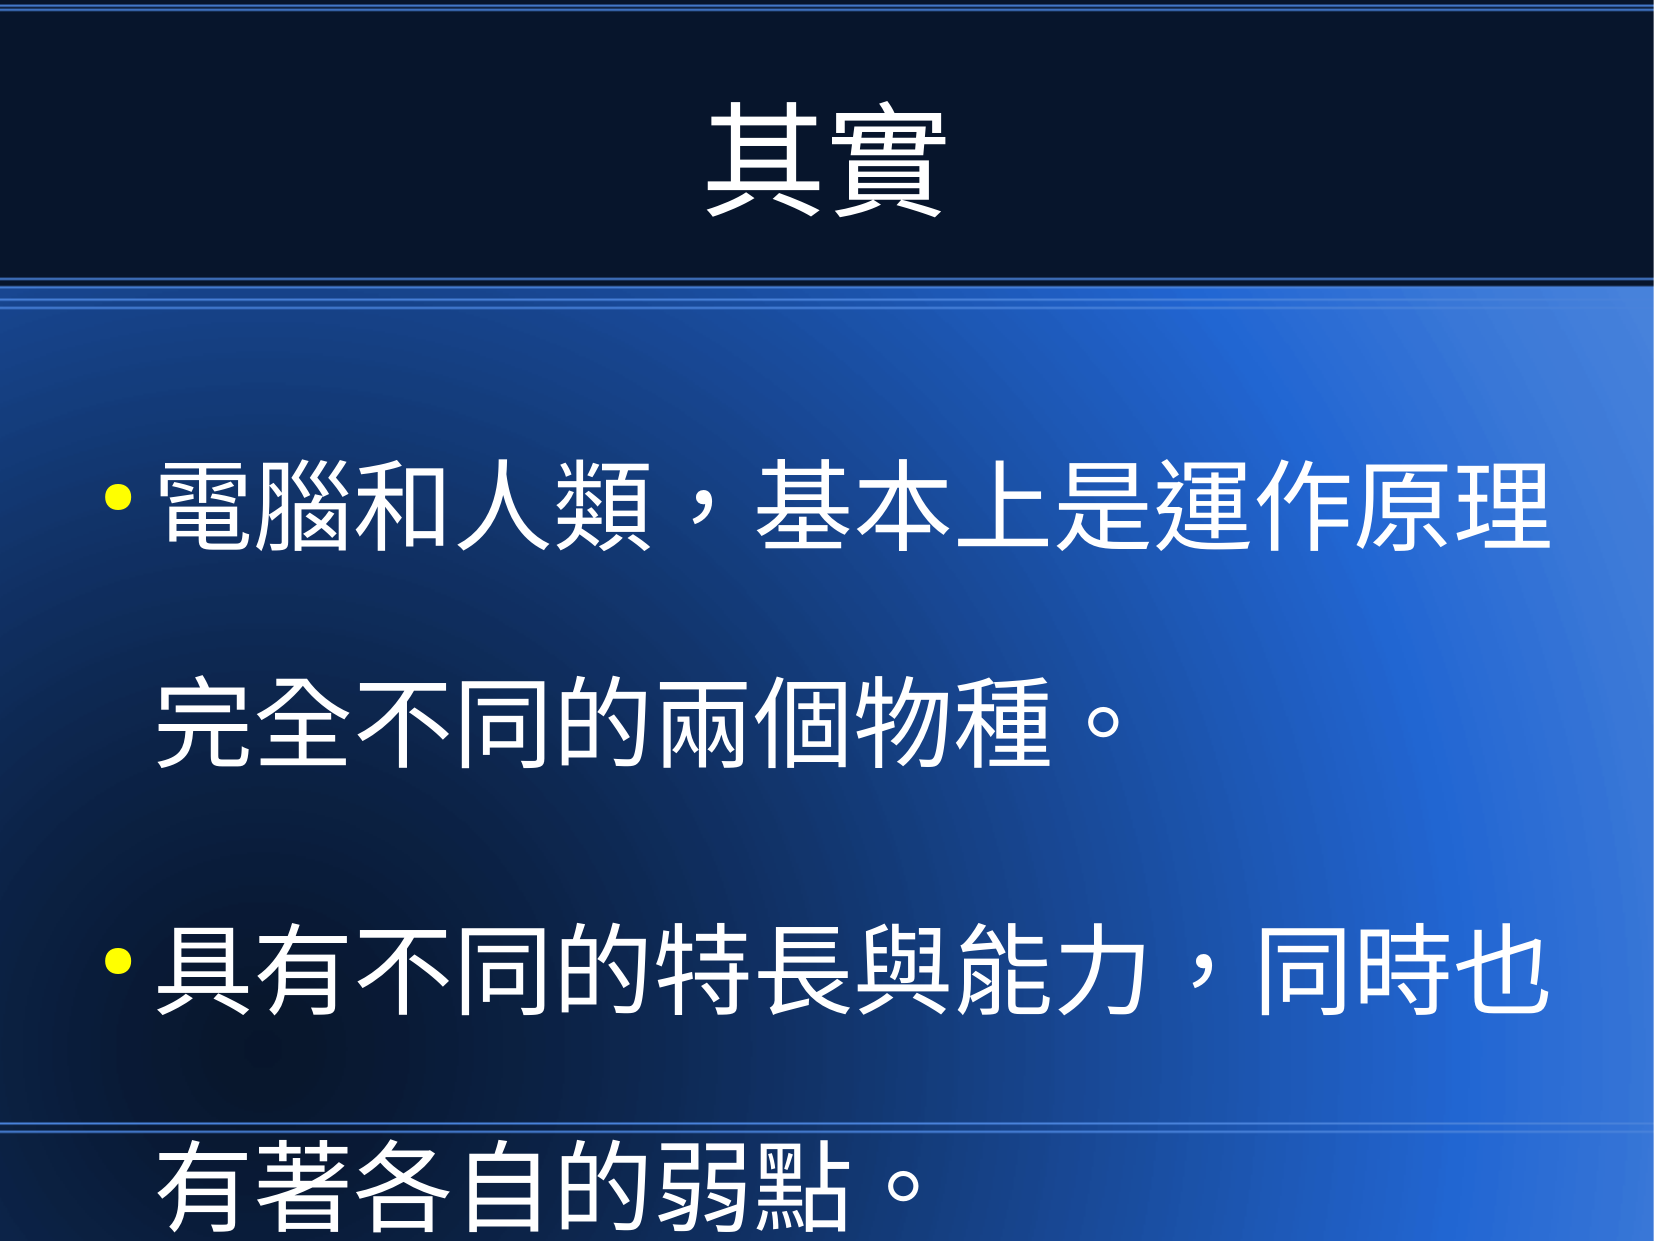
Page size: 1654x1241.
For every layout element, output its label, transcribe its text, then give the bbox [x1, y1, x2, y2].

title 其實 [82, 49, 1571, 257]
picture [0, 0, 1654, 1241]
list 電腦和人類，基本上是運作原理完全不同的兩個物種。 具有不同的特長與能力，同時也有著各自的弱點。 [82, 355, 1571, 1241]
